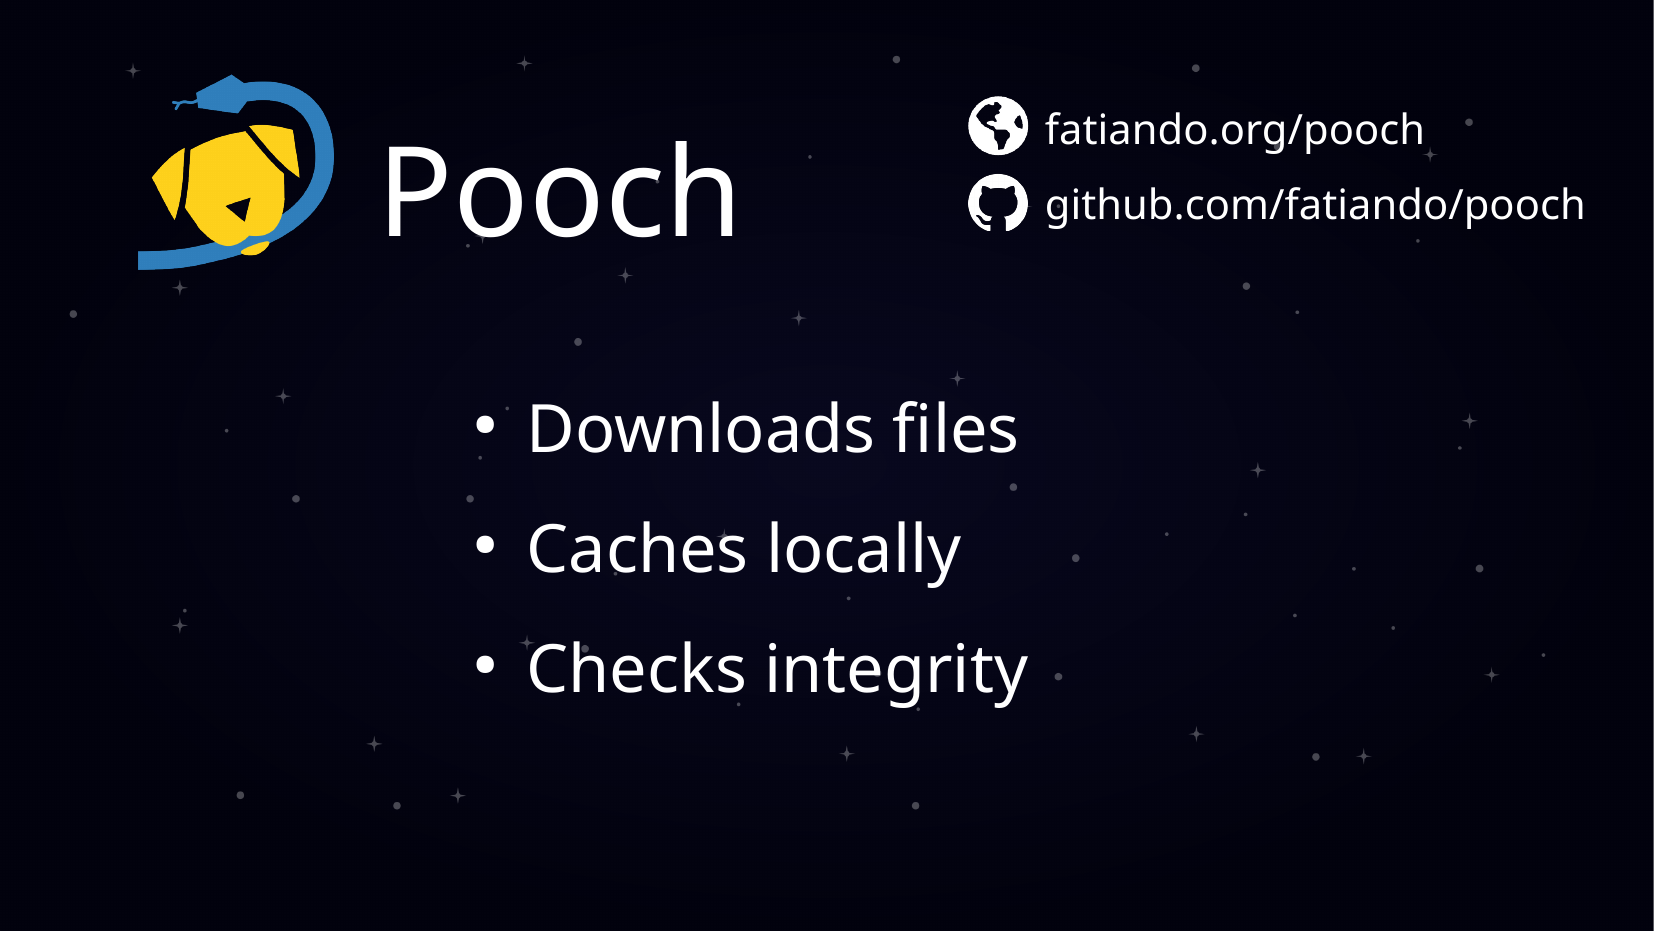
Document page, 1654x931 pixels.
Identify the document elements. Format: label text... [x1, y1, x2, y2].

text_box github.com/fatiando/pooch [1030, 167, 1654, 285]
text_box Pooch [363, 95, 793, 263]
picture [0, 0, 1654, 931]
list Downloads files Caches locally Checks integrity [455, 380, 1269, 733]
text_box fatiando.org/pooch [1030, 92, 1593, 159]
